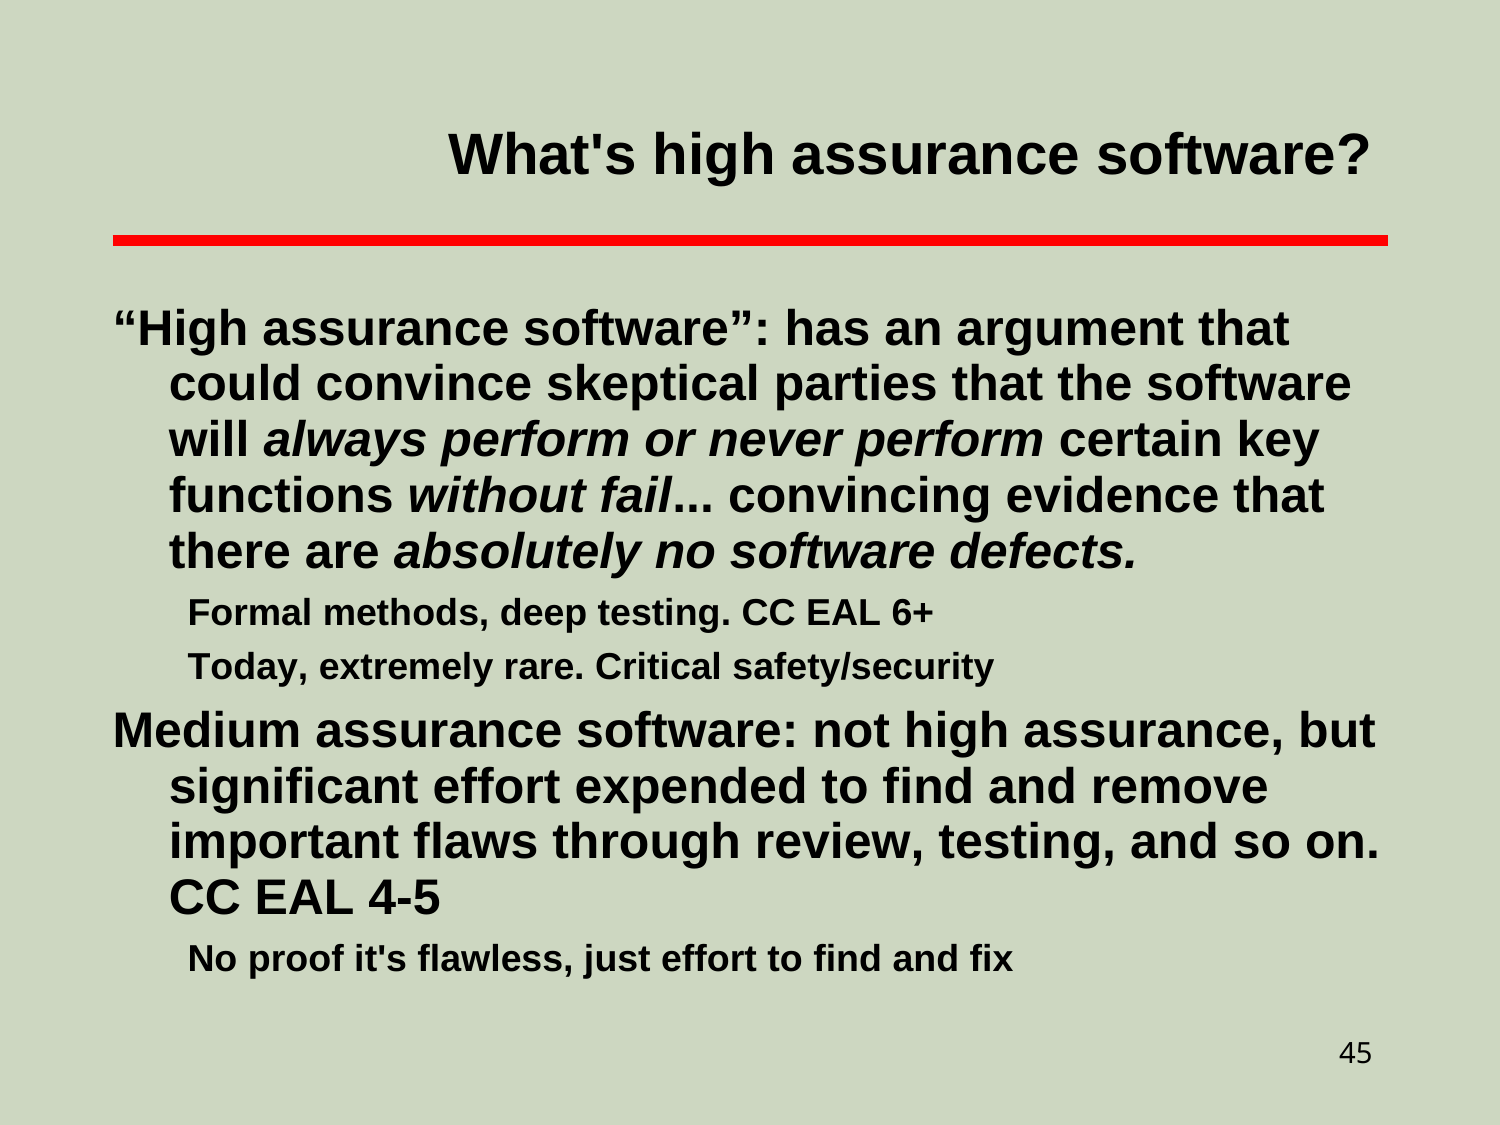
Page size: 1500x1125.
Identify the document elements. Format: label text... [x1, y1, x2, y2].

title What's high assurance software? [337, 85, 1388, 224]
list “High assurance software”: has an argument that could convince skeptical parties that the software will always perform or never perform certain key functions without fail... convincing evidence that there are absolutely no software defects. Formal methods, deep testing. CC EAL 6+ Today, extremely rare. Critical safety/security Medium assurance software: not high assurance, but significant effort expended to find and remove important flaws through review, testing, and so on. CC EAL 4-5 No proof it's flawless, just effort to find and fix [112, 299, 1388, 1001]
